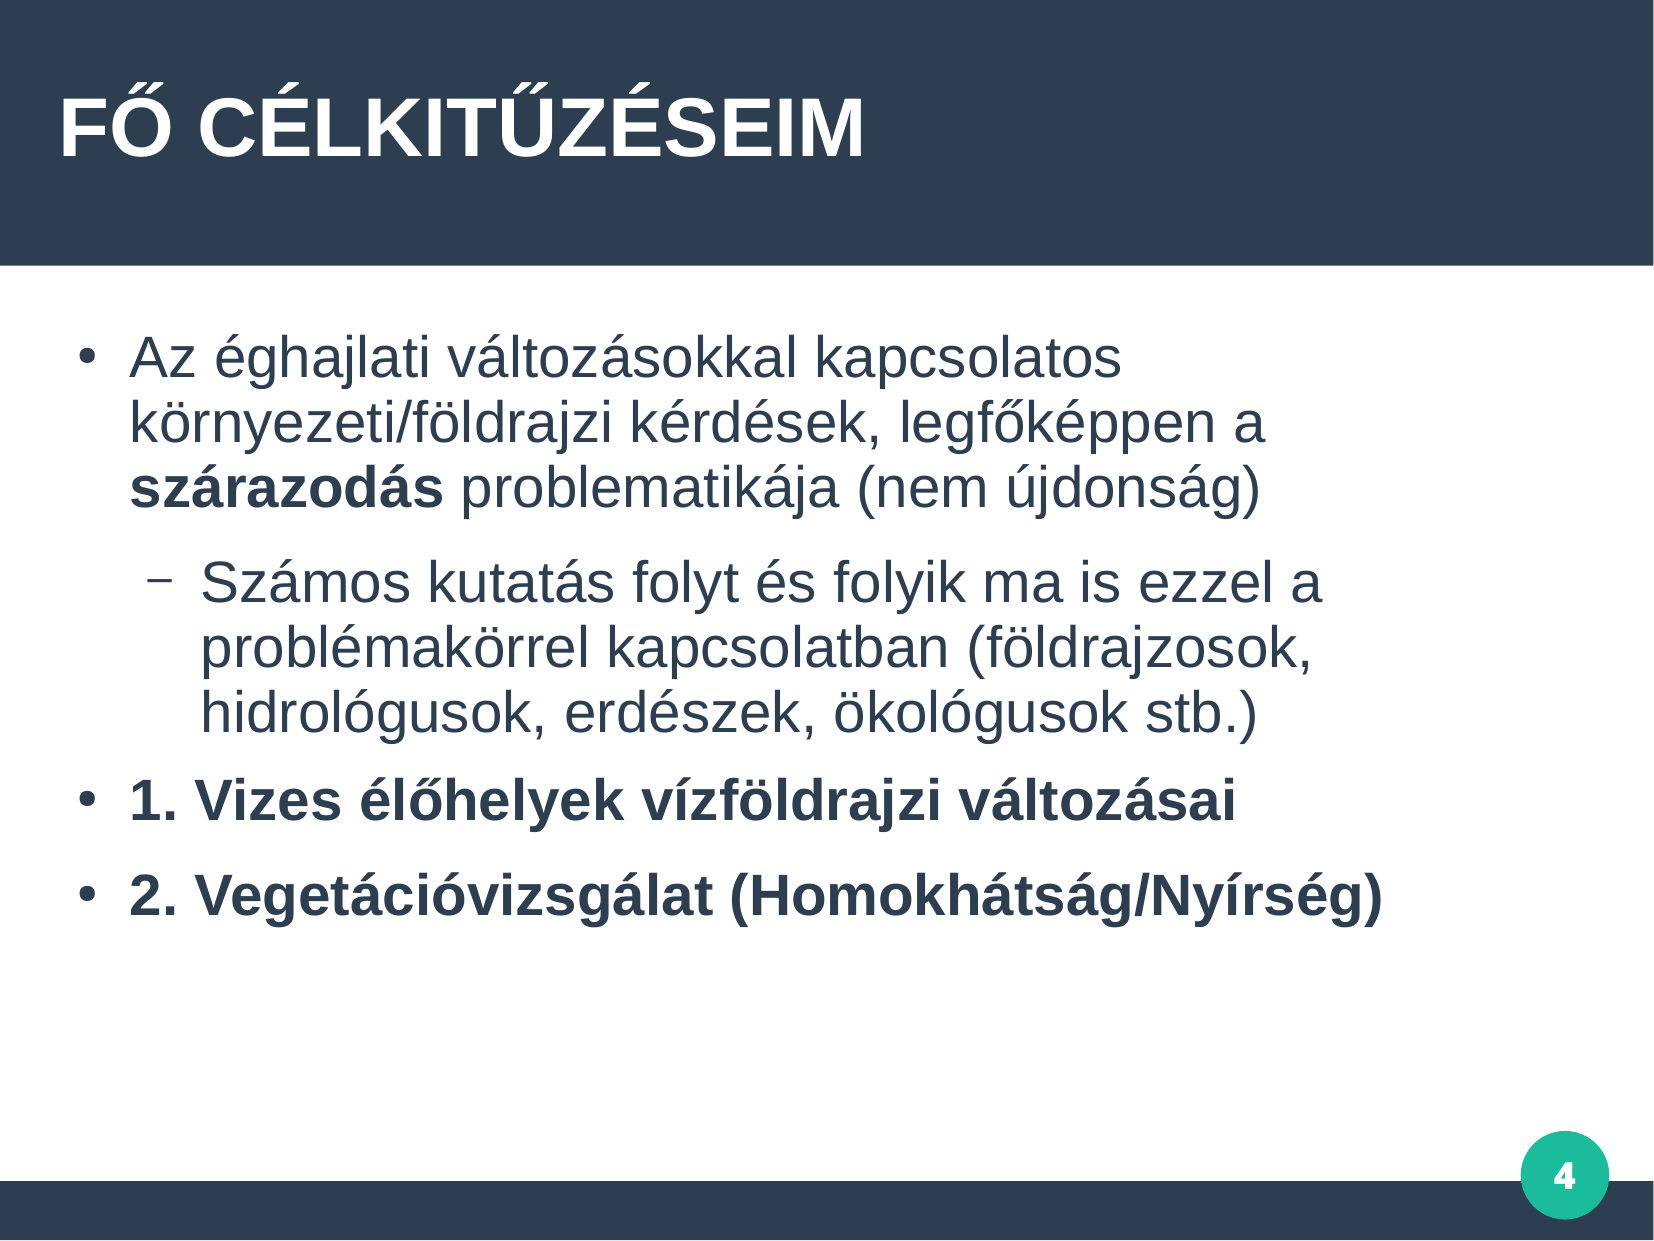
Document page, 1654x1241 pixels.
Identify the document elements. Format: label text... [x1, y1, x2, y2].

title FŐ CÉLKITŰZÉSEIM [59, 49, 1595, 207]
list Az éghajlati változásokkal kapcsolatos környezeti/földrajzi kérdések, legfőképpen a szárazodás problematikája (nem újdonság) Számos kutatás folyt és folyik ma is ezzel a problémakörrel kapcsolatban (földrajzosok, hidrológusok, erdészek, ökológusok stb.) 1. Vizes élőhelyek vízföldrajzi változásai 2. Vegetációvizsgálat (Homokhátság/Nyírség) [59, 324, 1595, 1152]
